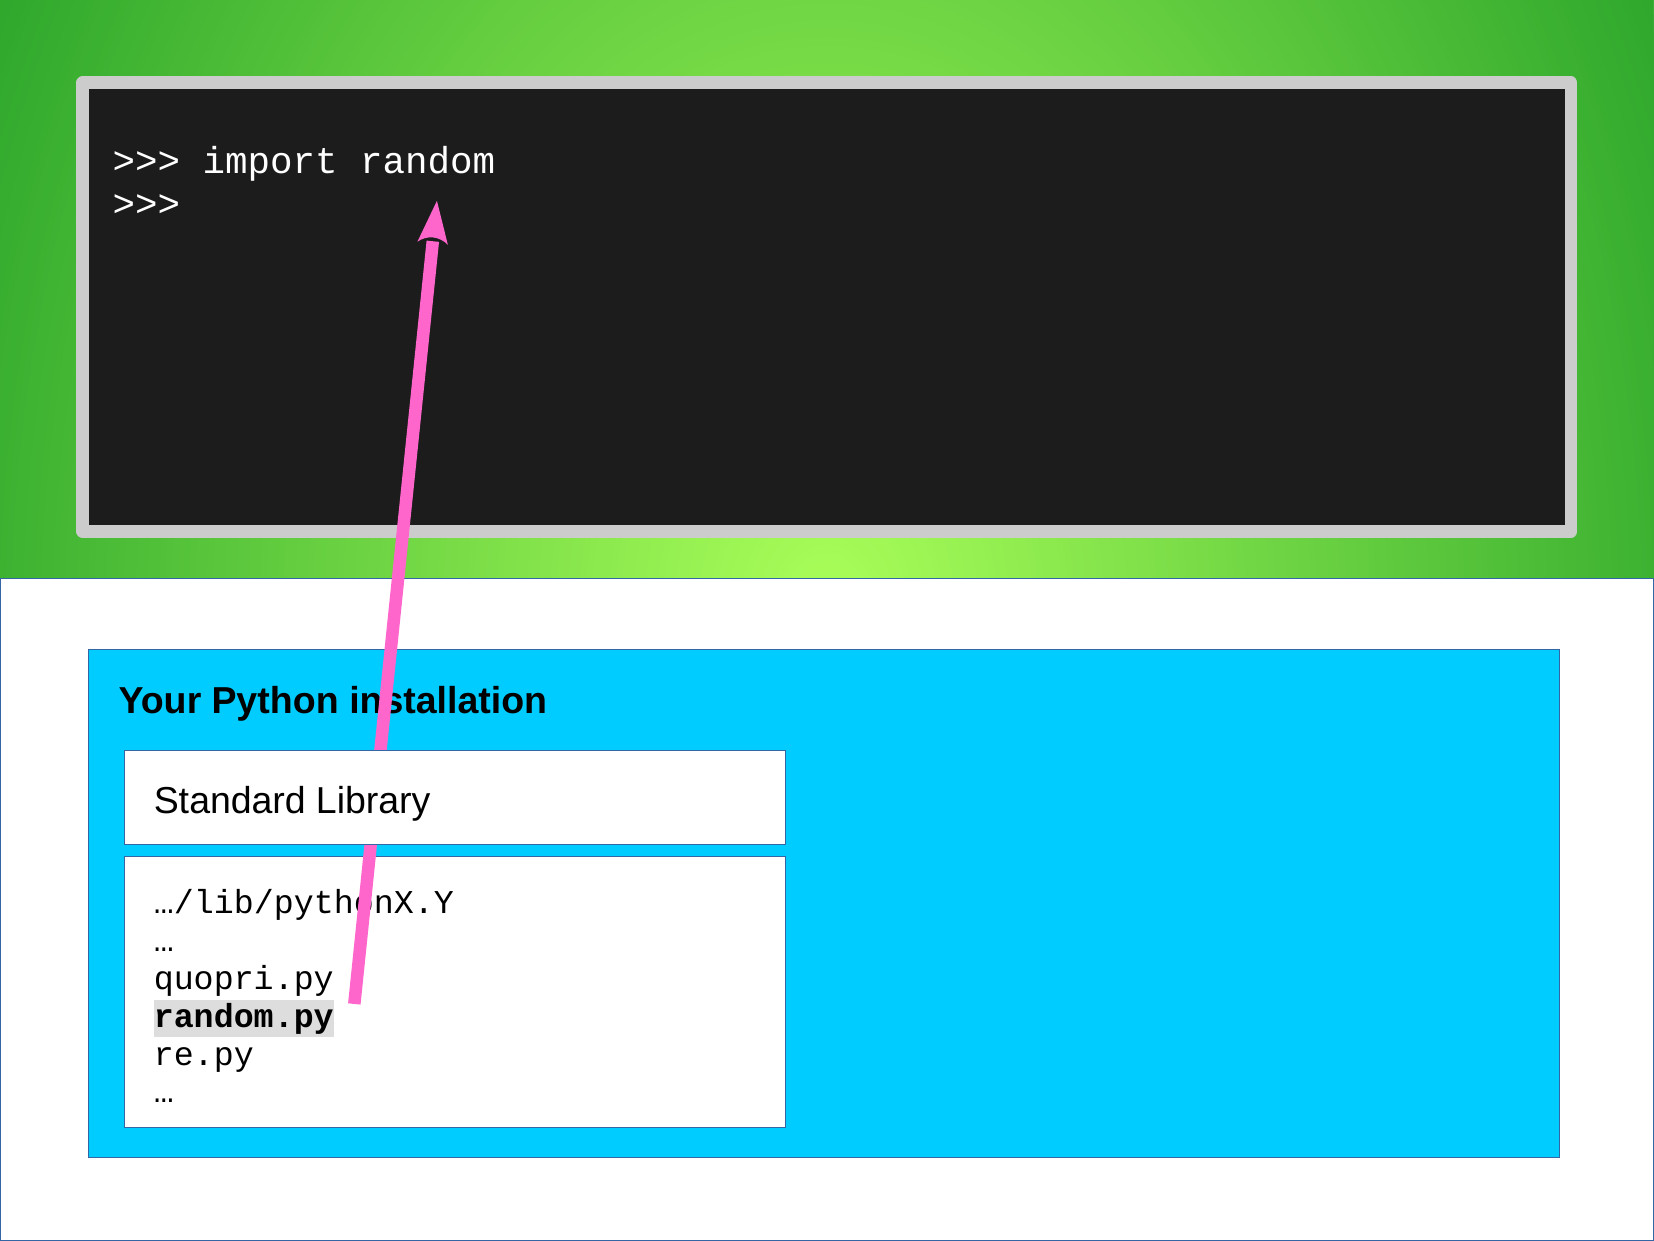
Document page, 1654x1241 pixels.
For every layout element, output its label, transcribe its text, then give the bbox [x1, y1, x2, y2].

text_box …/lib/pythonX.Y … quopri.py random.py re.py … [124, 856, 786, 1128]
text_box [0, 578, 1654, 1241]
text_box >>> import random >>> [82, 82, 1571, 532]
text_box Standard Library [124, 750, 786, 845]
text_box Your Python installation [88, 649, 1560, 1158]
